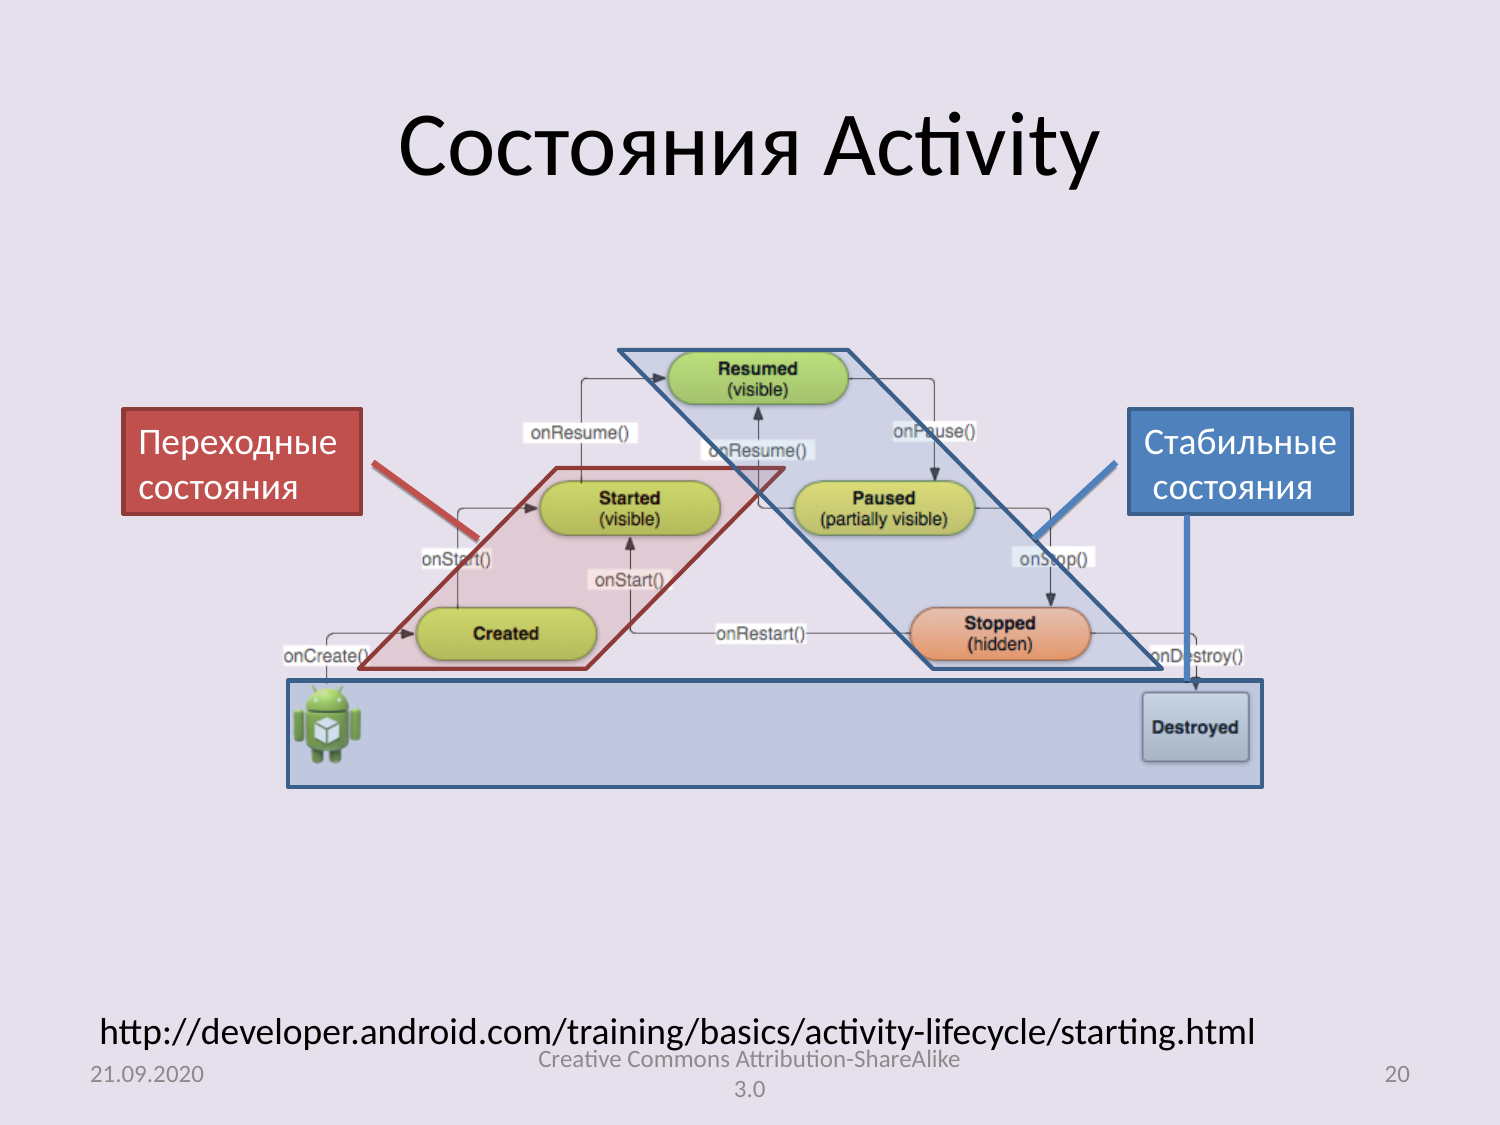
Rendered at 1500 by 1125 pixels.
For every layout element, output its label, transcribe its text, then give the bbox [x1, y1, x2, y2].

text_box [358, 349, 1163, 669]
picture [277, 338, 1263, 777]
title Состояния Activity [75, 45, 1425, 233]
text_box [287, 680, 1263, 787]
picture [1190, 515, 1263, 680]
text_box http://developer.android.com/training/basics/activity-lifecycle/starting.html [84, 999, 1272, 1060]
text_box Стабильные состояния [1129, 409, 1353, 515]
text_box Переходные состояния [123, 409, 362, 515]
